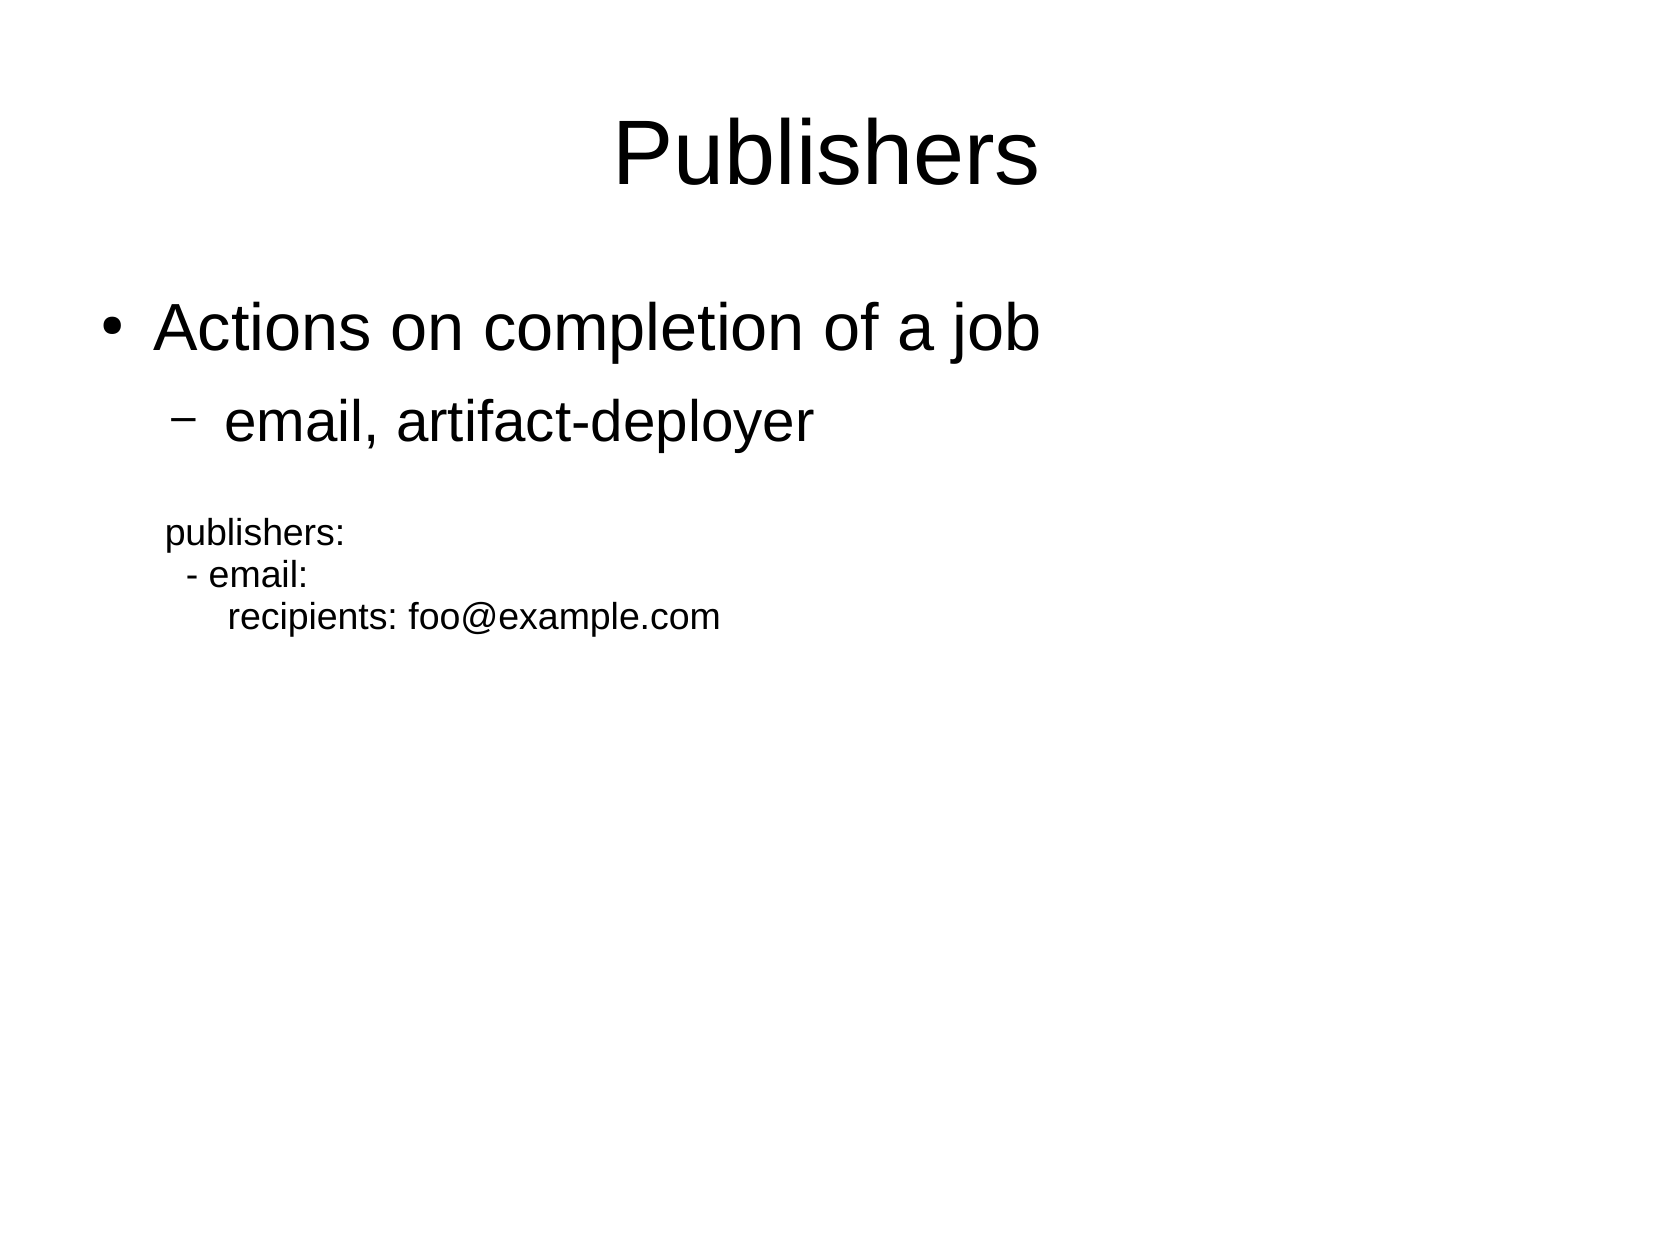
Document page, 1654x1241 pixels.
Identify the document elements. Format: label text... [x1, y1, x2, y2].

title Publishers [82, 49, 1571, 257]
list Actions on completion of a job email, artifact-deployer [82, 290, 1571, 1010]
text_box publishers: - email: recipients: foo@example.com [150, 504, 737, 646]
